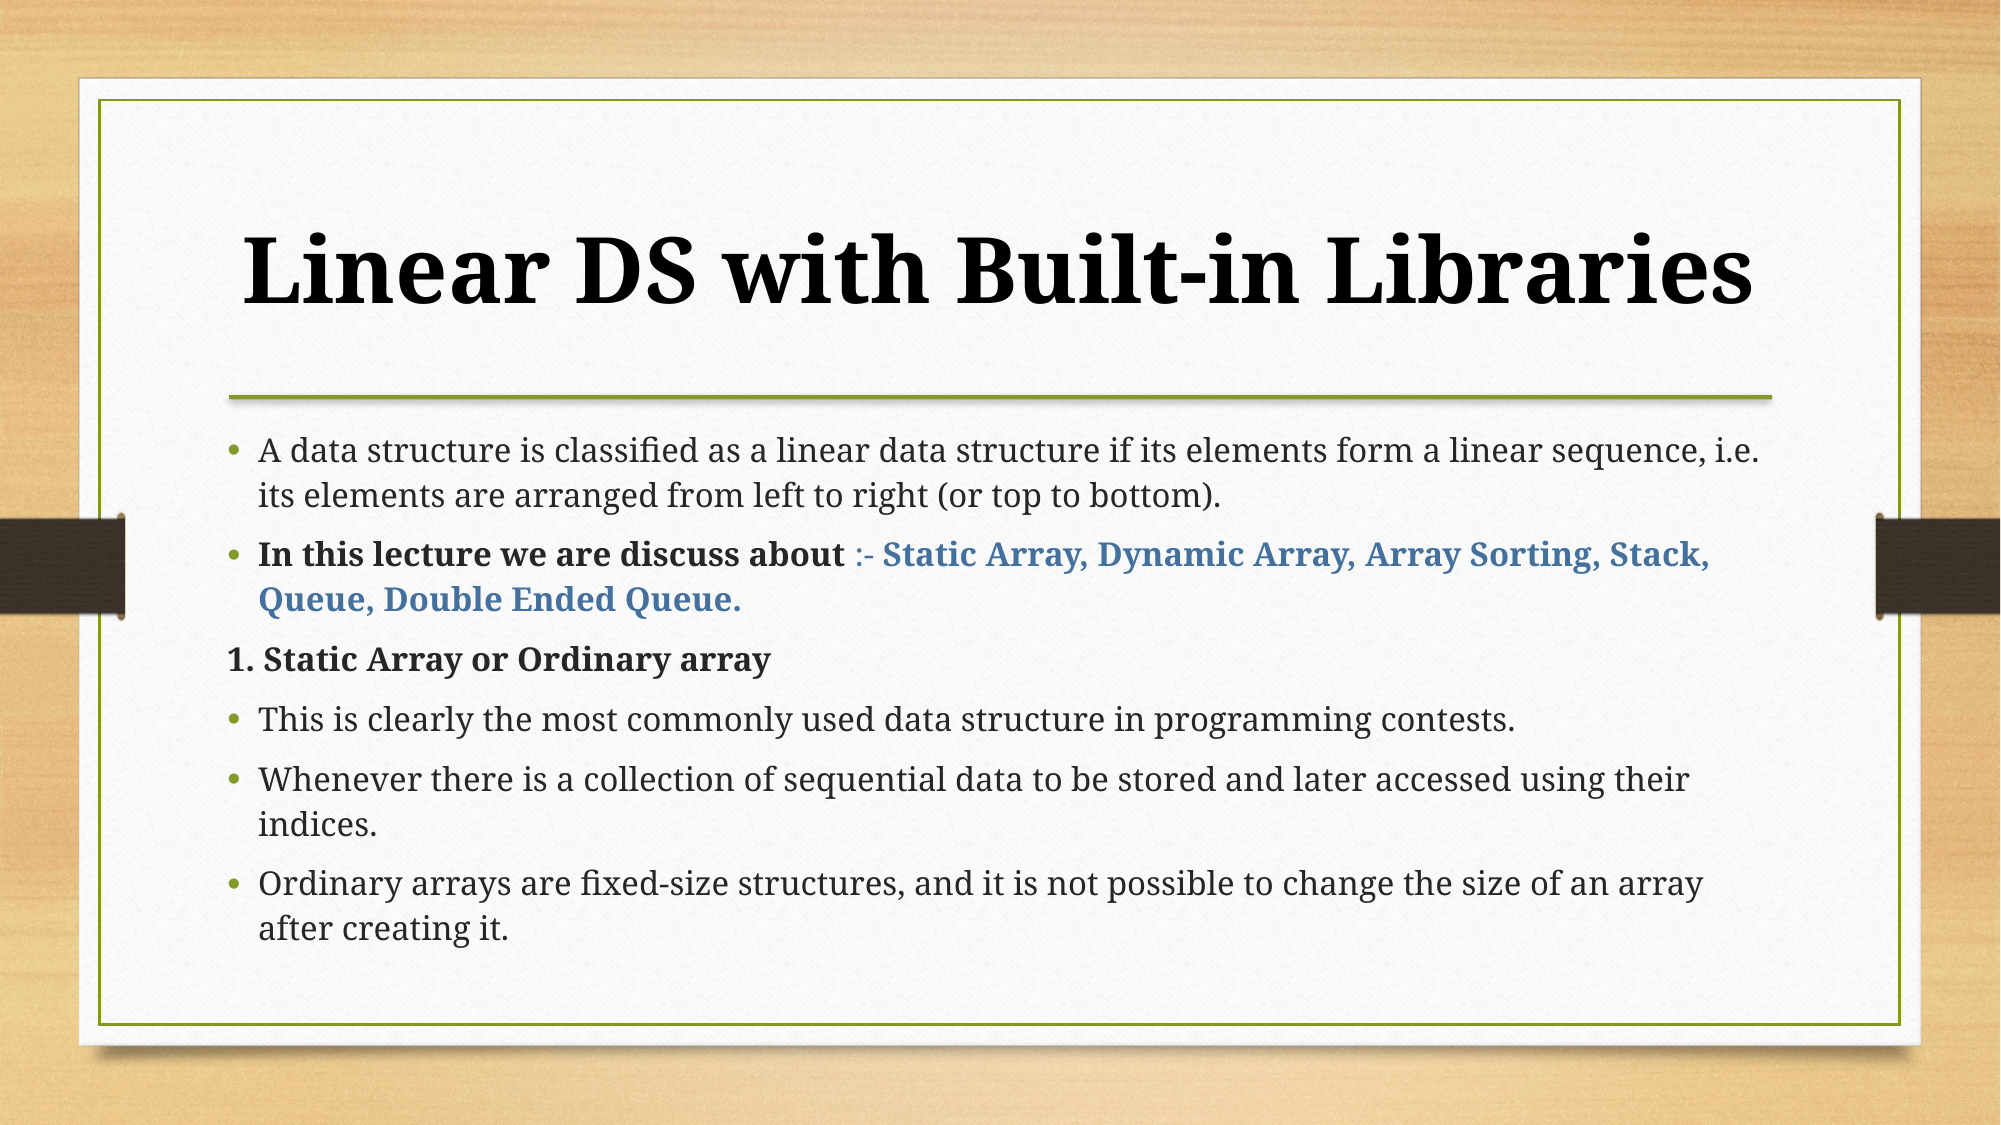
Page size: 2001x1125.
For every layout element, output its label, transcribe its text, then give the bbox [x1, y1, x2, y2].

picture [0, 0, 2001, 1125]
text_box A data structure is classified as a linear data structure if its elements form a linear sequence, i.e. its elements are arranged from left to right (or top to bottom). In this lecture we are discuss about :- Static Array, Dynamic Array, Array Sorting, Stack, Queue, Double Ended Queue. 1. Static Array or Ordinary array This is clearly the most commonly used data structure in programming contests. Whenever there is a collection of sequential data to be stored and later accessed using their indices. Ordinary arrays are fixed-size structures, and it is not possible to change the size of an array after creating it. [212, 419, 1788, 964]
text_box Linear DS with Built-in Libraries [212, 161, 1788, 375]
